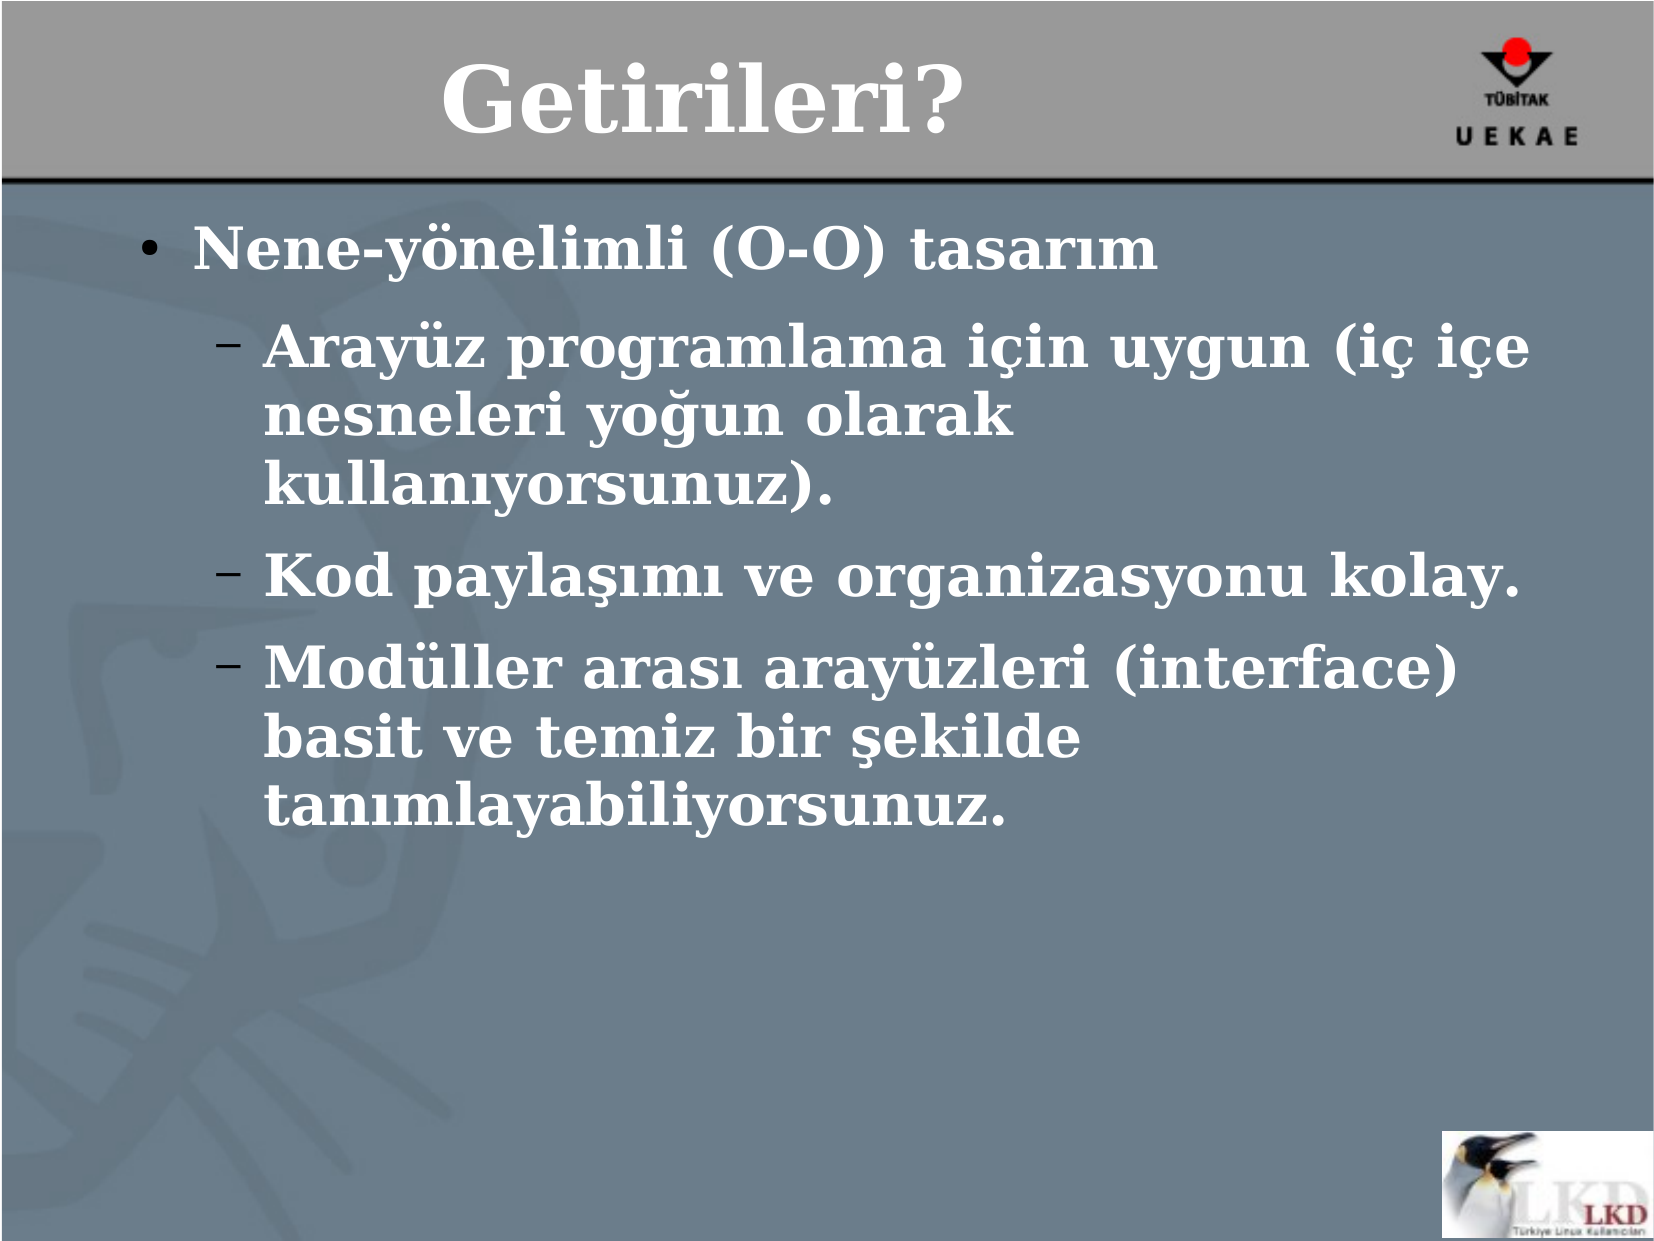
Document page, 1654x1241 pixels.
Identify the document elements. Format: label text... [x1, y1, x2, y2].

picture [1, 1, 1654, 1241]
list Nene-yönelimli (O-O) tasarım Arayüz programlama için uygun (iç içe nesneleri yoğun olarak kullanıyorsunuz). Kod paylaşımı ve organizasyonu kolay. Modüller arası arayüzleri (interface) basit ve temiz bir şekilde tanımlayabiliyorsunuz. [121, 214, 1534, 1104]
title Getirileri? [0, 0, 1410, 204]
